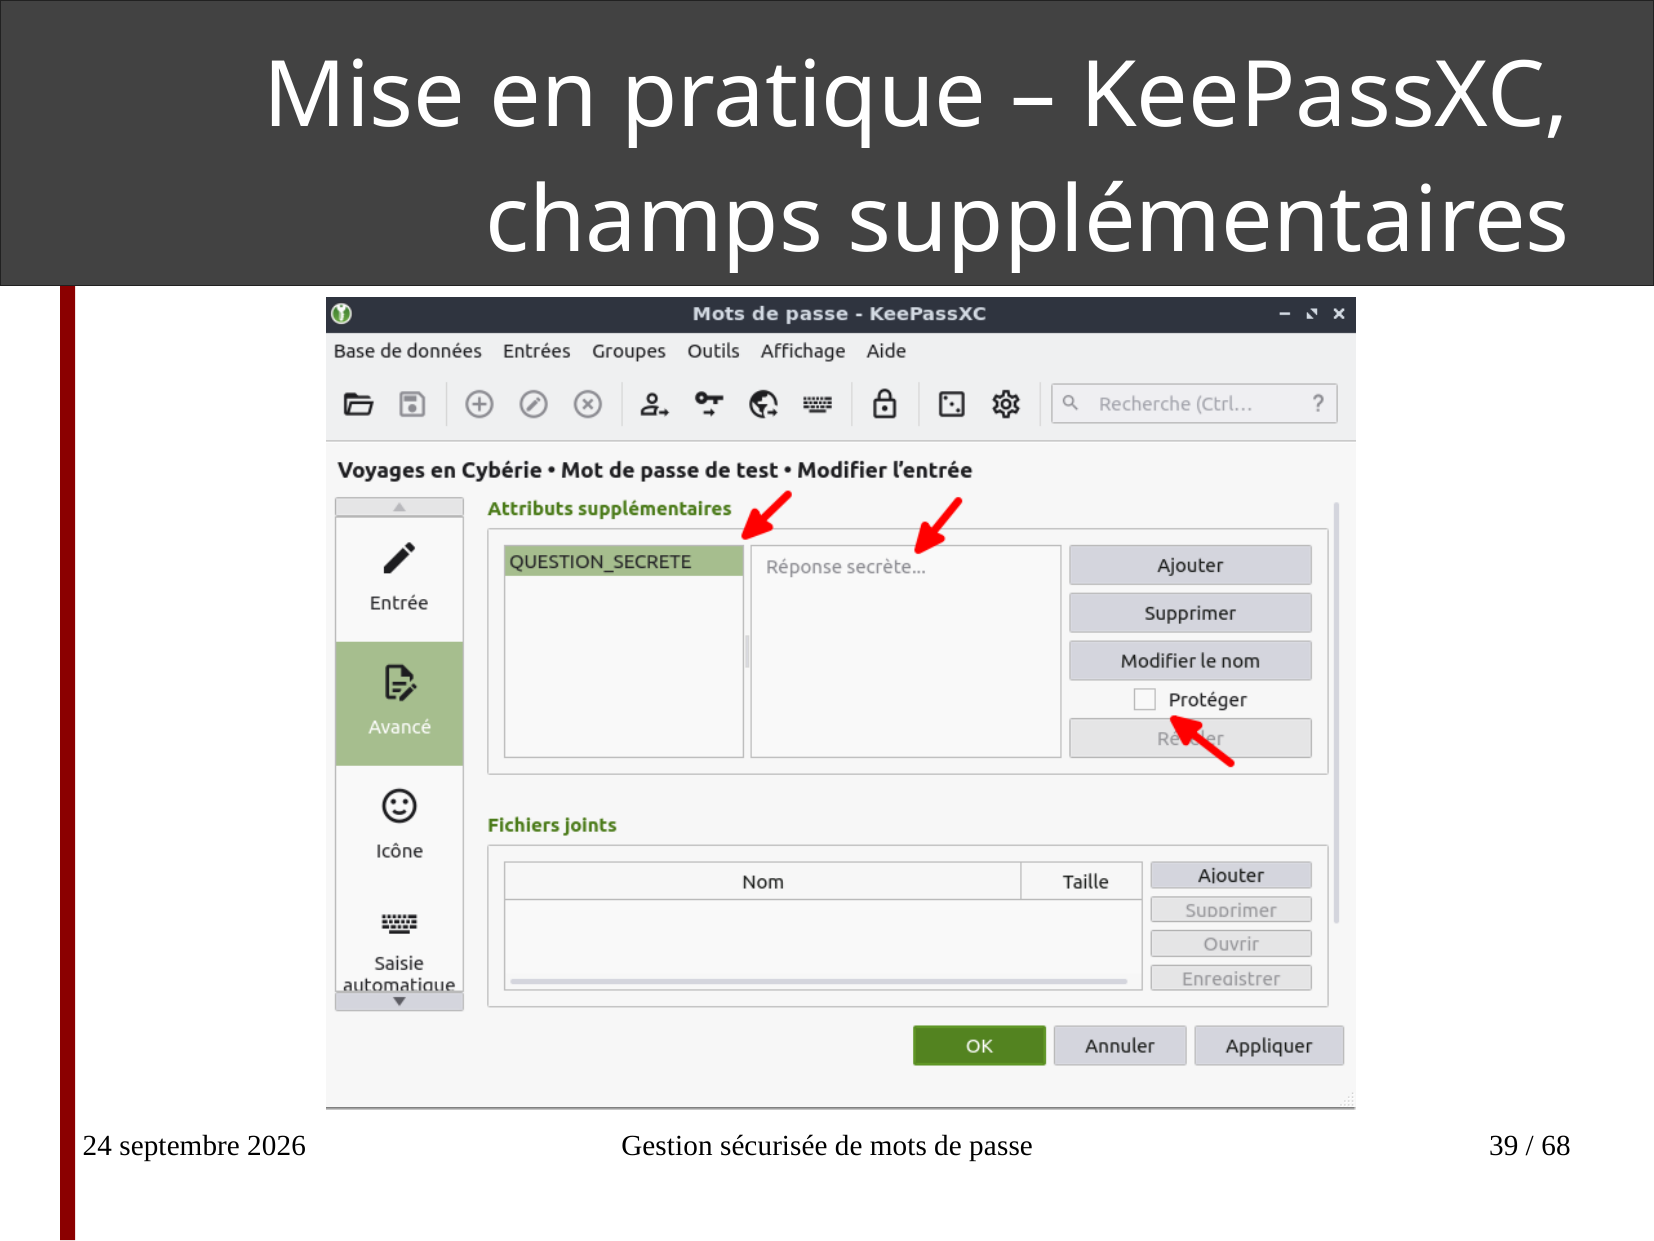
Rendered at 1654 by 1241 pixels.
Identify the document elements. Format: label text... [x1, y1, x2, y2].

title Mise en pratique – KeePassXC, champs supplémentaires [82, 27, 1571, 279]
picture [326, 297, 1356, 1107]
